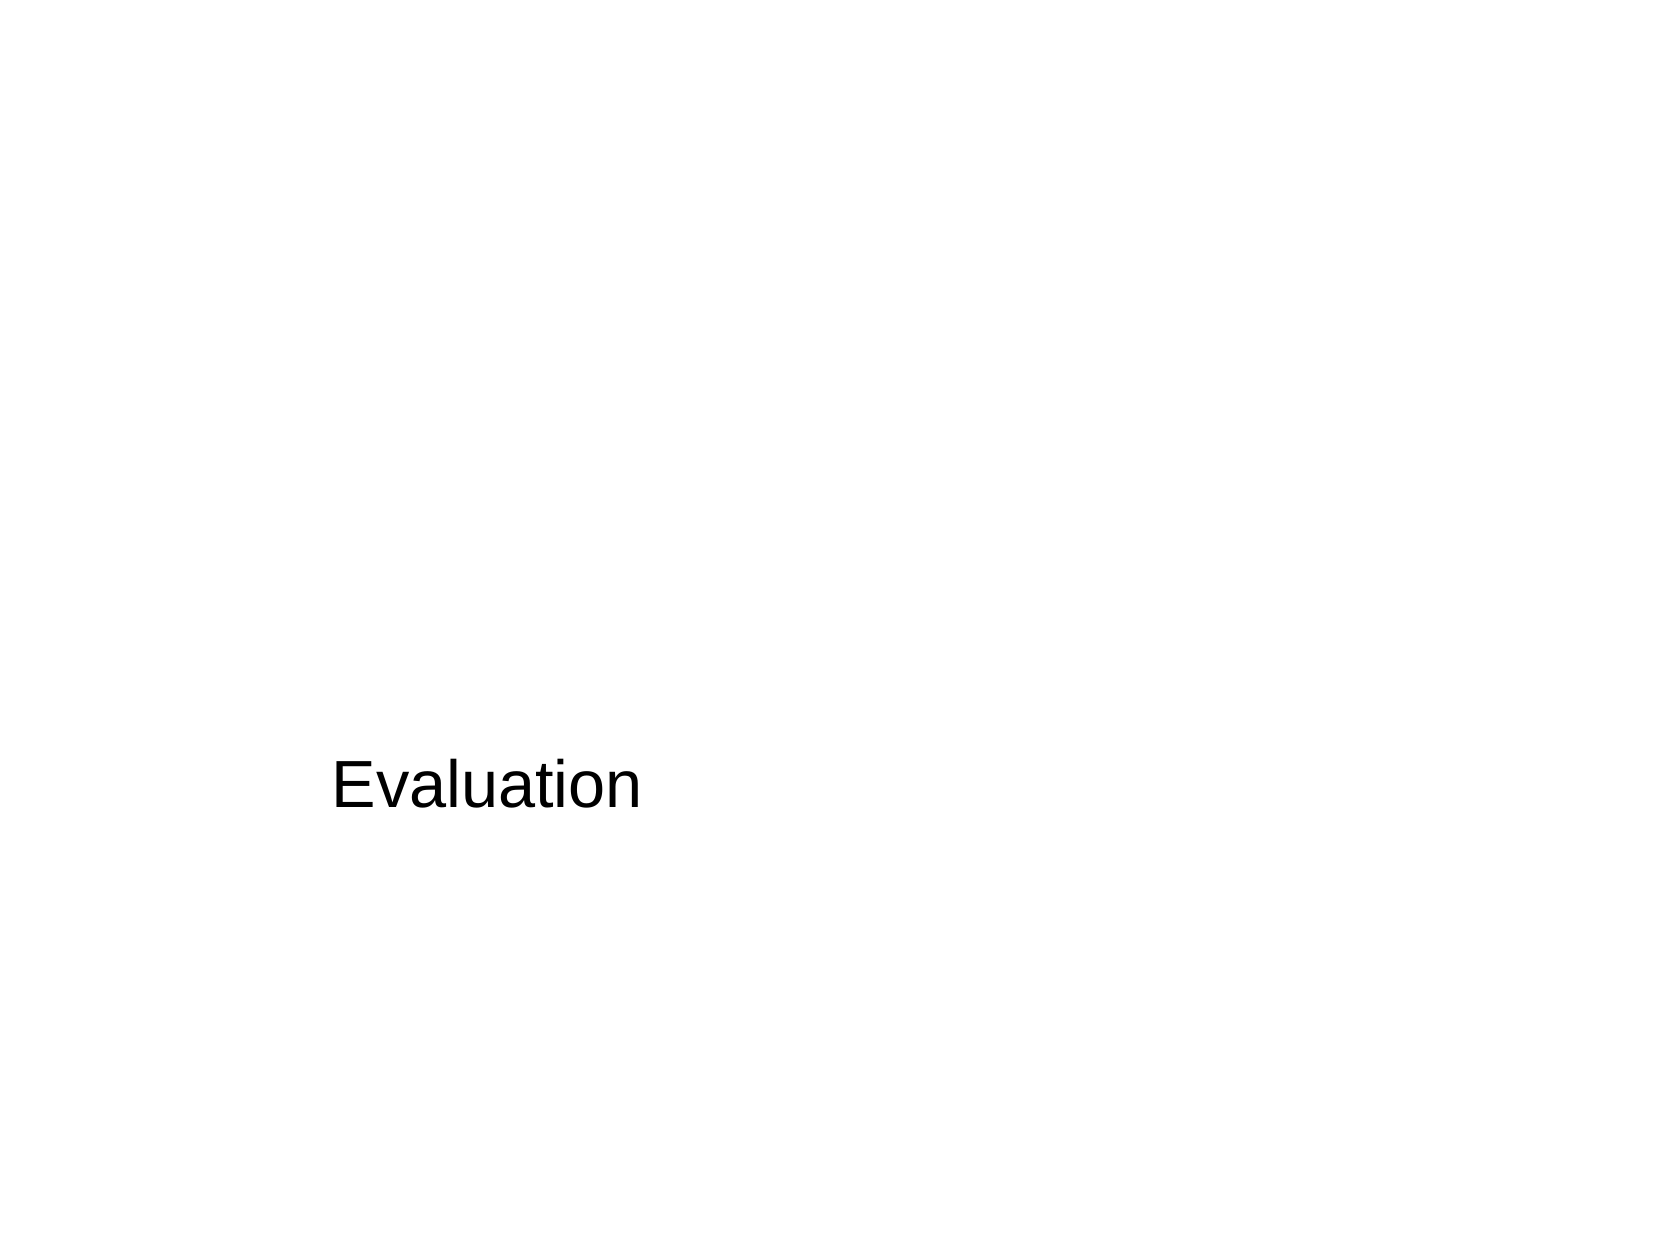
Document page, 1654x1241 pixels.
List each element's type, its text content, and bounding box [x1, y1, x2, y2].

subtitle Evaluation [0, 261, 1232, 1241]
